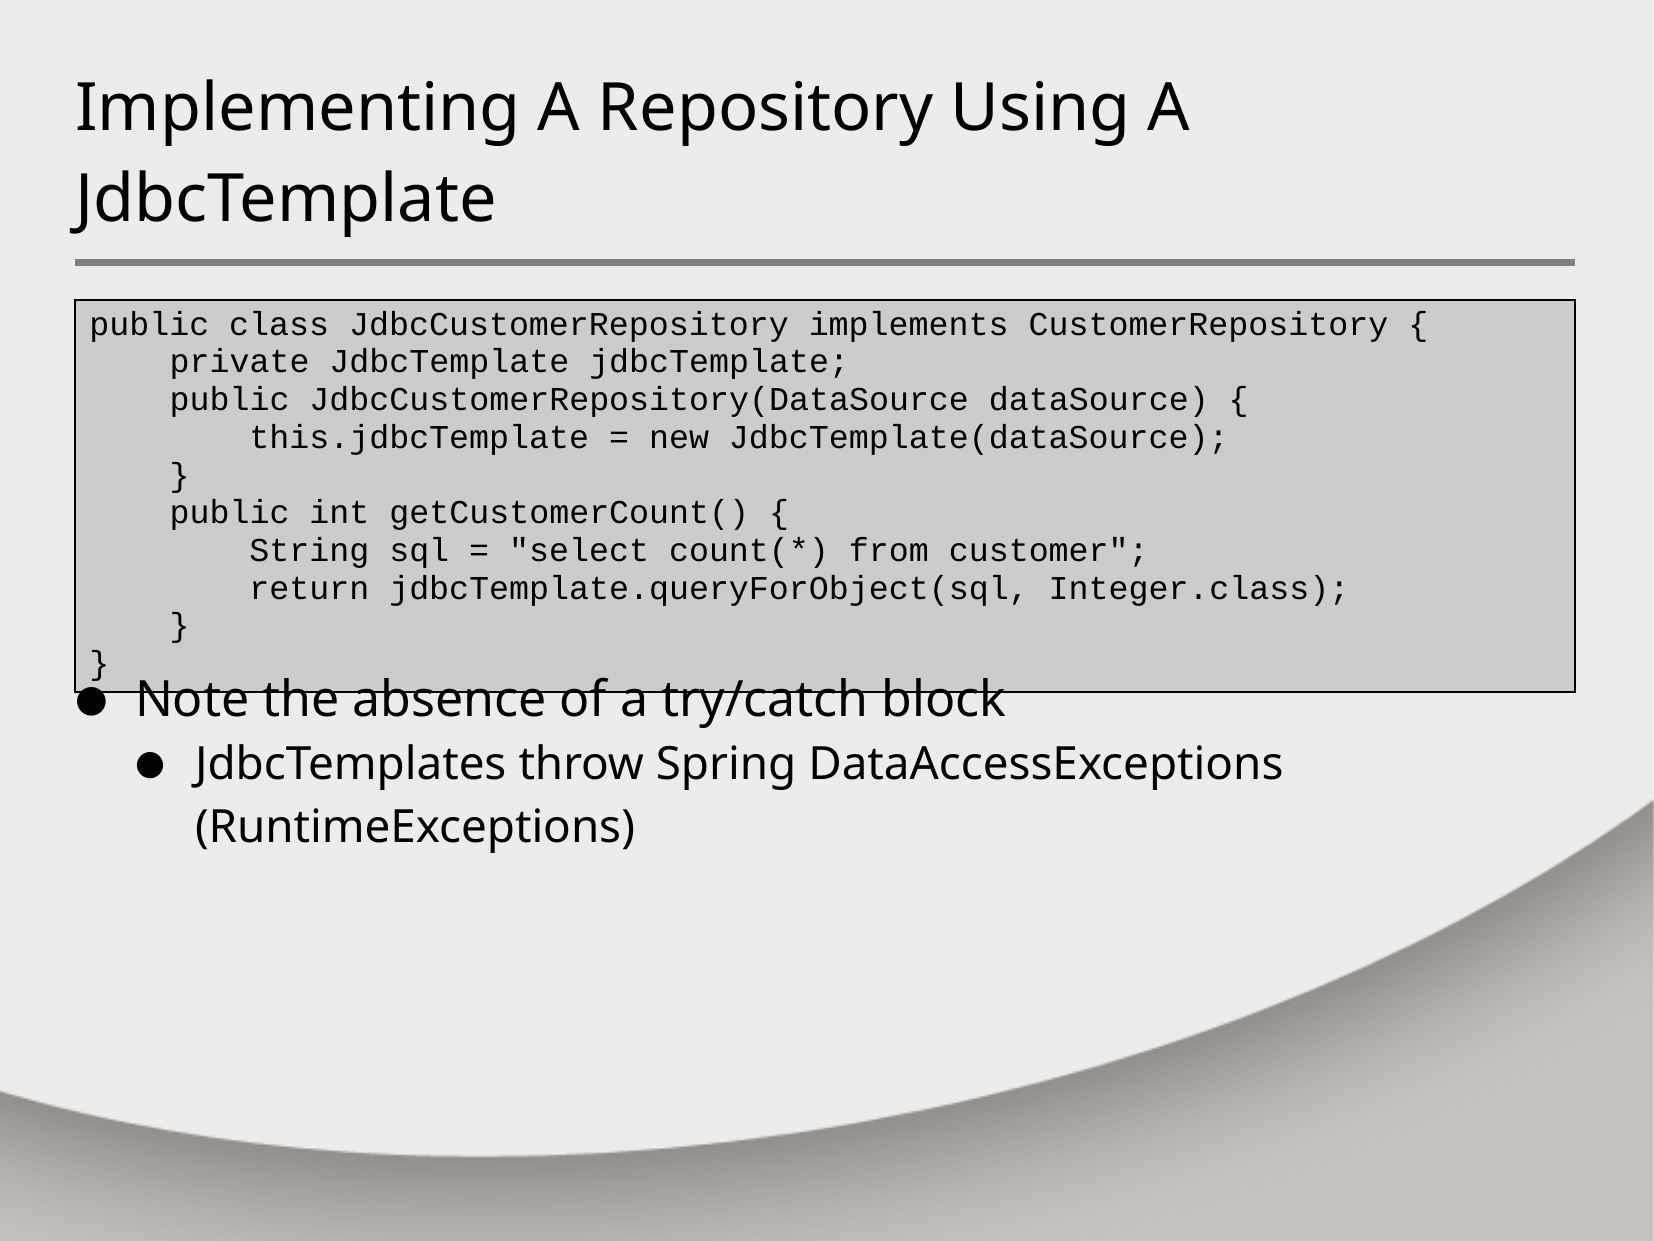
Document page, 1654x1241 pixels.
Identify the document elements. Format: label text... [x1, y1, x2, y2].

list Note the absence of a try/catch block JdbcTemplates throw Spring DataAccessExceptions (RuntimeExceptions) [75, 300, 1576, 1163]
title Implementing A Repository Using A JdbcTemplate [75, 75, 1576, 226]
picture [0, 0, 1654, 1241]
